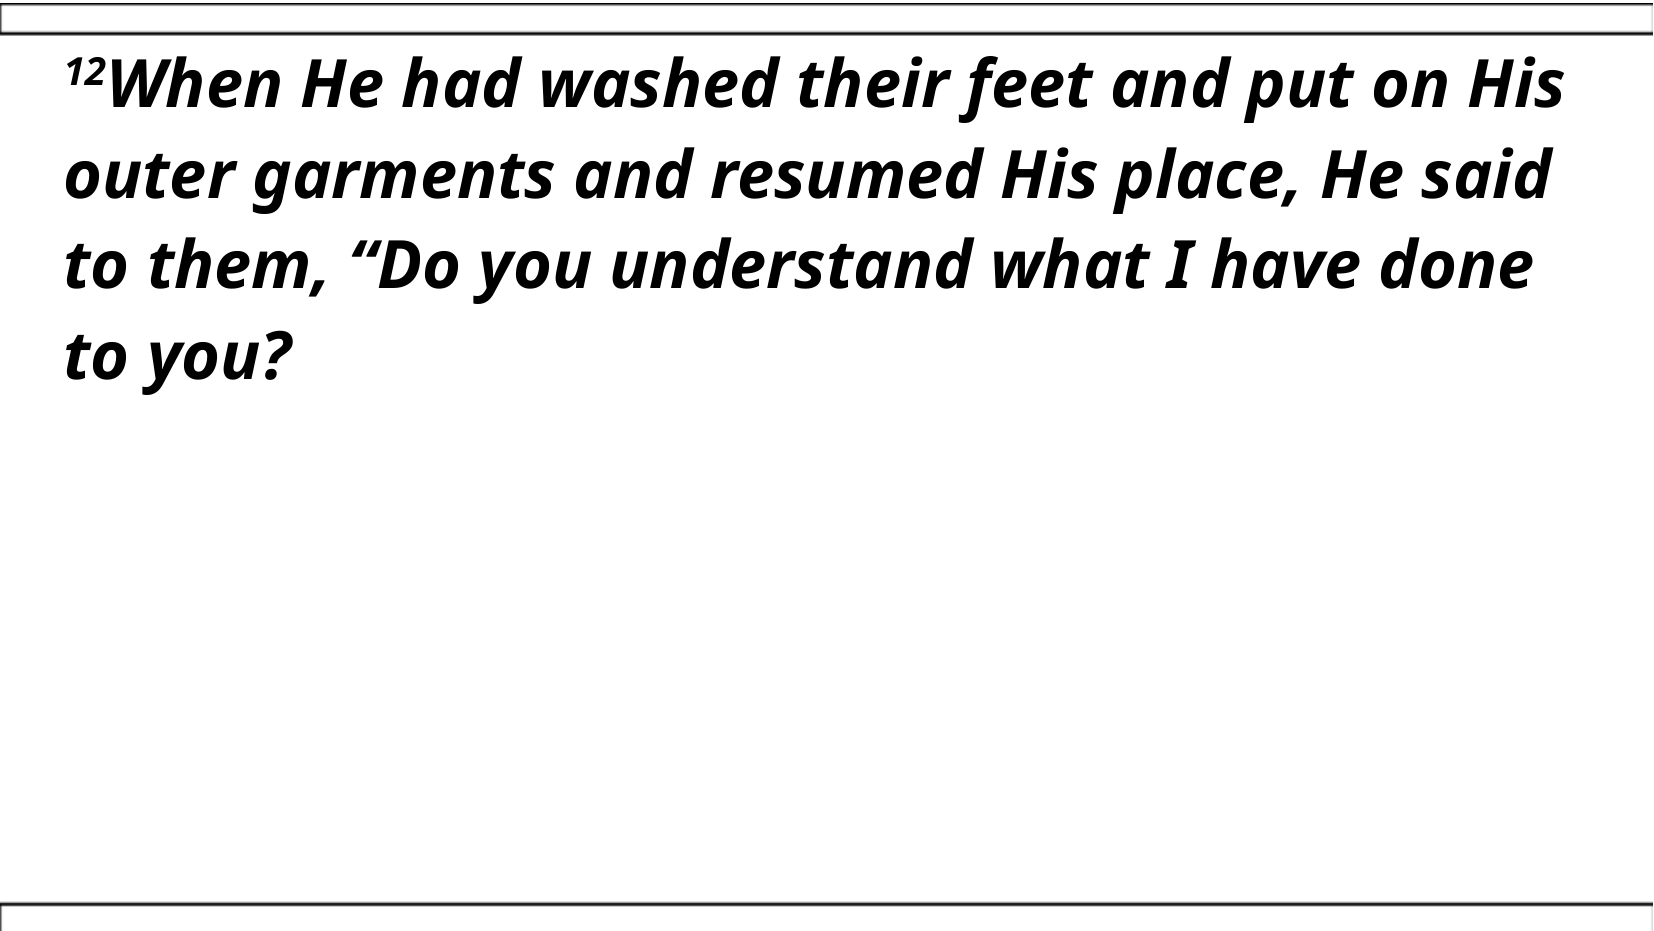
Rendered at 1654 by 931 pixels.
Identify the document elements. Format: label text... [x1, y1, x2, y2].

picture [0, 3, 1653, 931]
text_box 12When He had washed their feet and put on His outer garments and resumed His place, He said to them, “Do you understand what I have done to you? [48, 28, 1608, 399]
